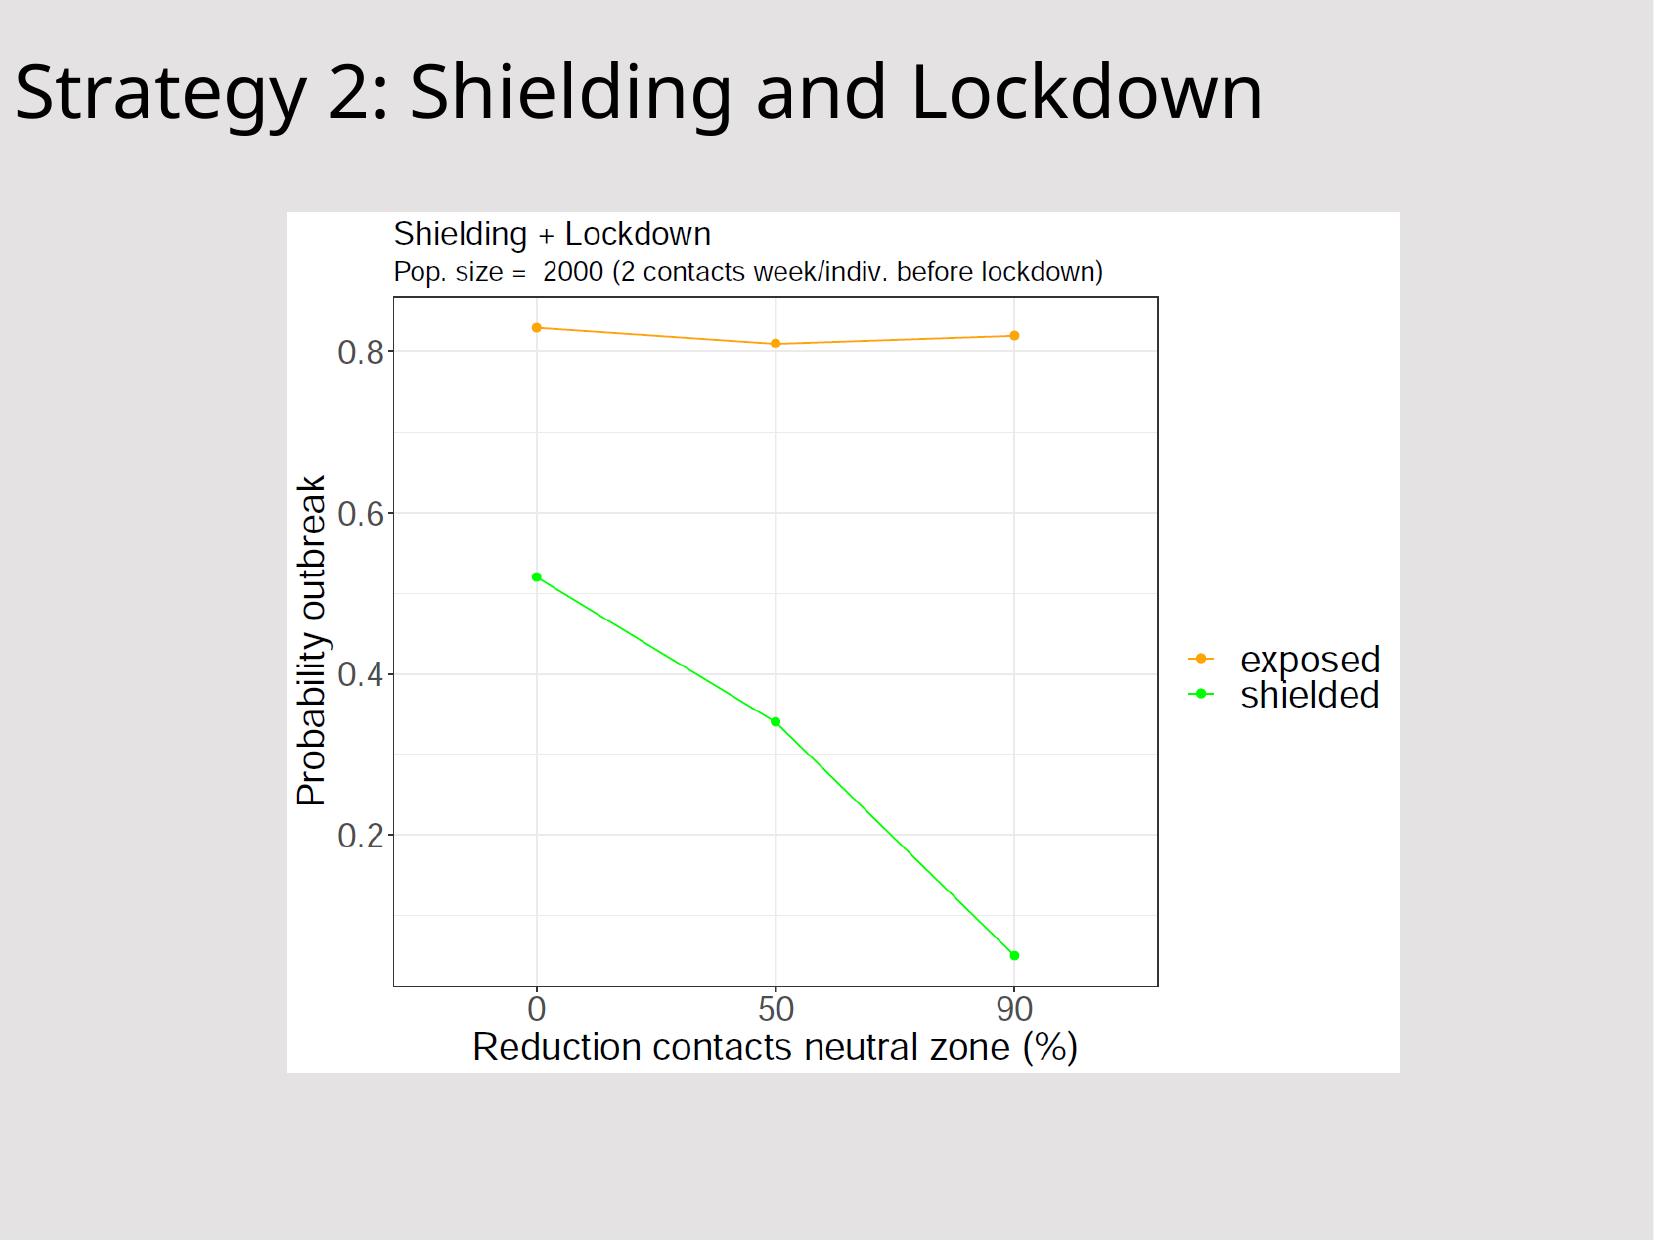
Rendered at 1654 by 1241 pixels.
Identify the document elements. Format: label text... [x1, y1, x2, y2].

text_box Strategy 2: Shielding and Lockdown [0, 31, 1654, 134]
picture [287, 212, 1400, 1073]
